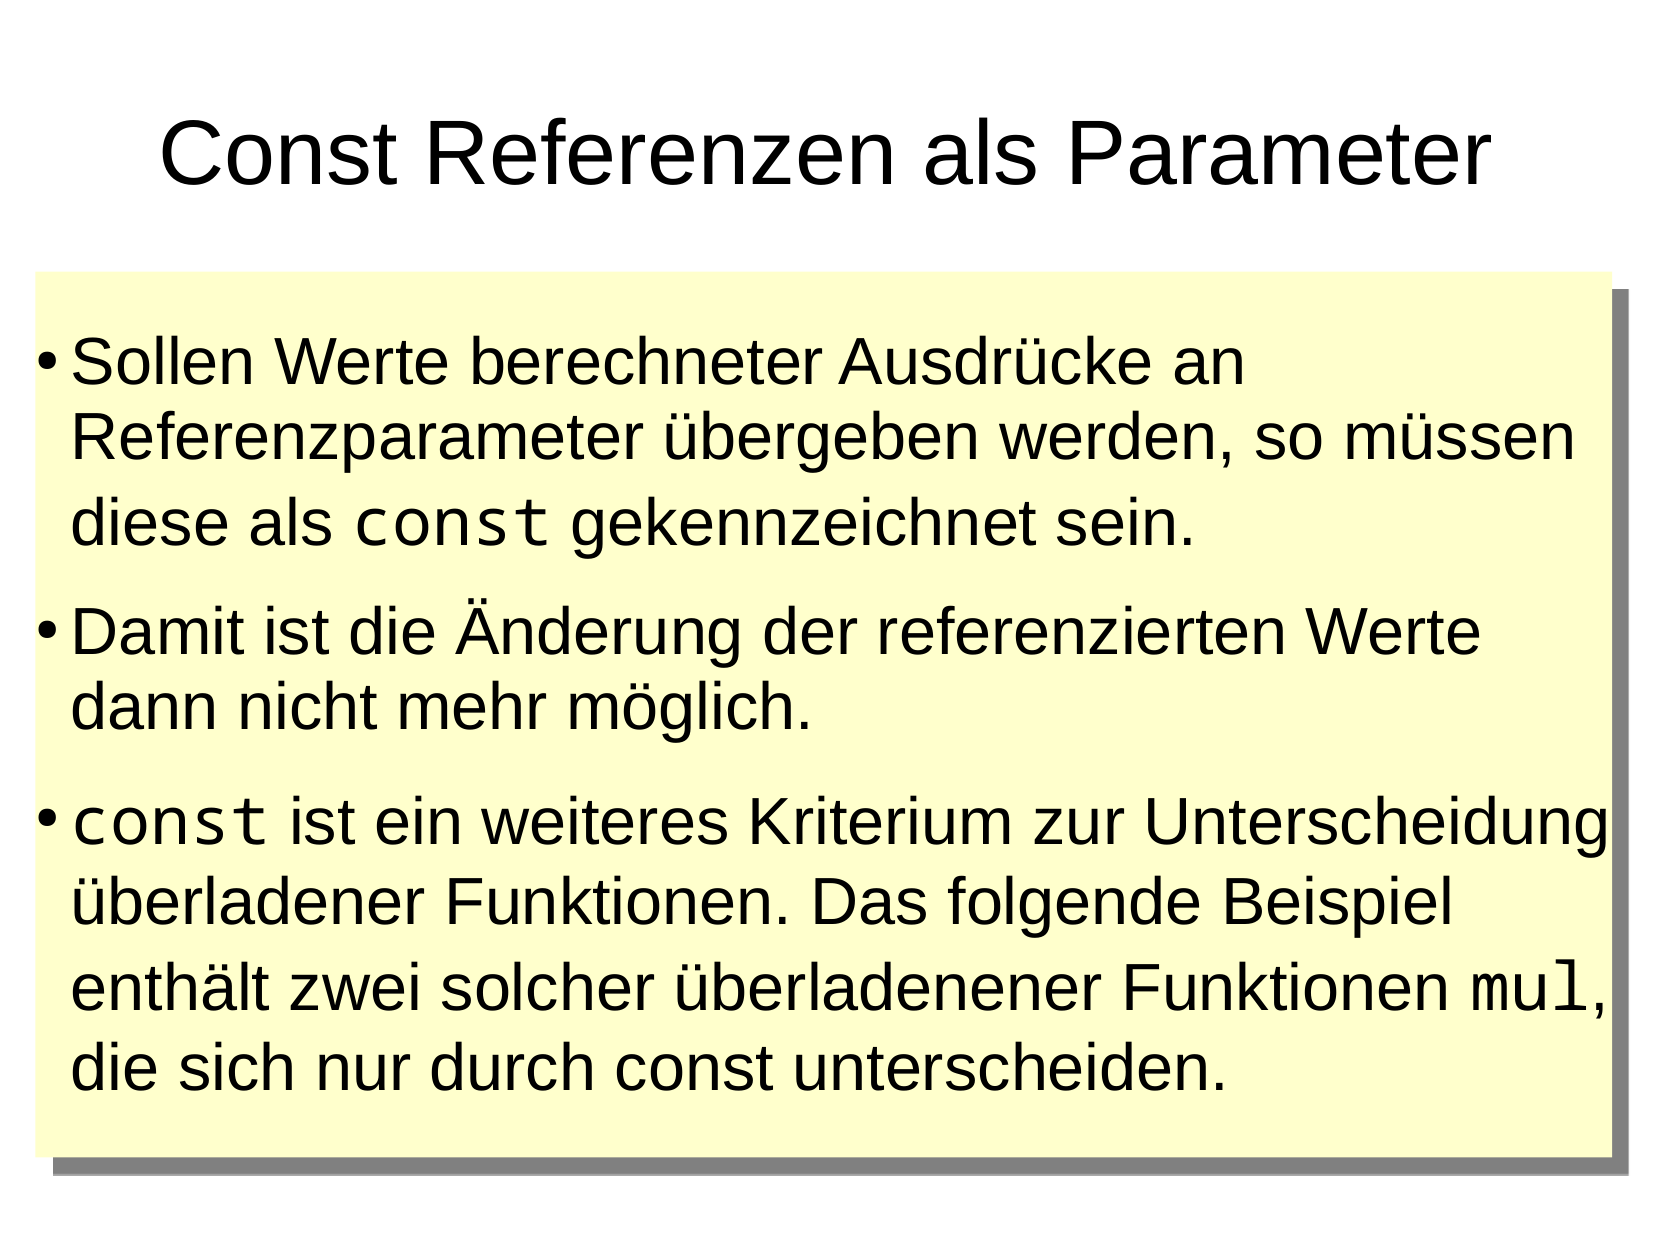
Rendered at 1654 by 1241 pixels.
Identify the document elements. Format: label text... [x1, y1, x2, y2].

title Const Referenzen als Parameter [82, 49, 1571, 257]
subtitle Sollen Werte berechneter Ausdrücke an Referenzparameter übergeben werden, so müssen diese als const gekennzeichnet sein. Damit ist die Änderung der referenzierten Werte dann nicht mehr möglich. const ist ein weiteres Kriterium zur Unterscheidung überladener Funktionen. Das folgende Beispiel enthält zwei solcher überladenener Funktionen mul, die sich nur durch const unterscheiden. [35, 271, 1613, 1158]
